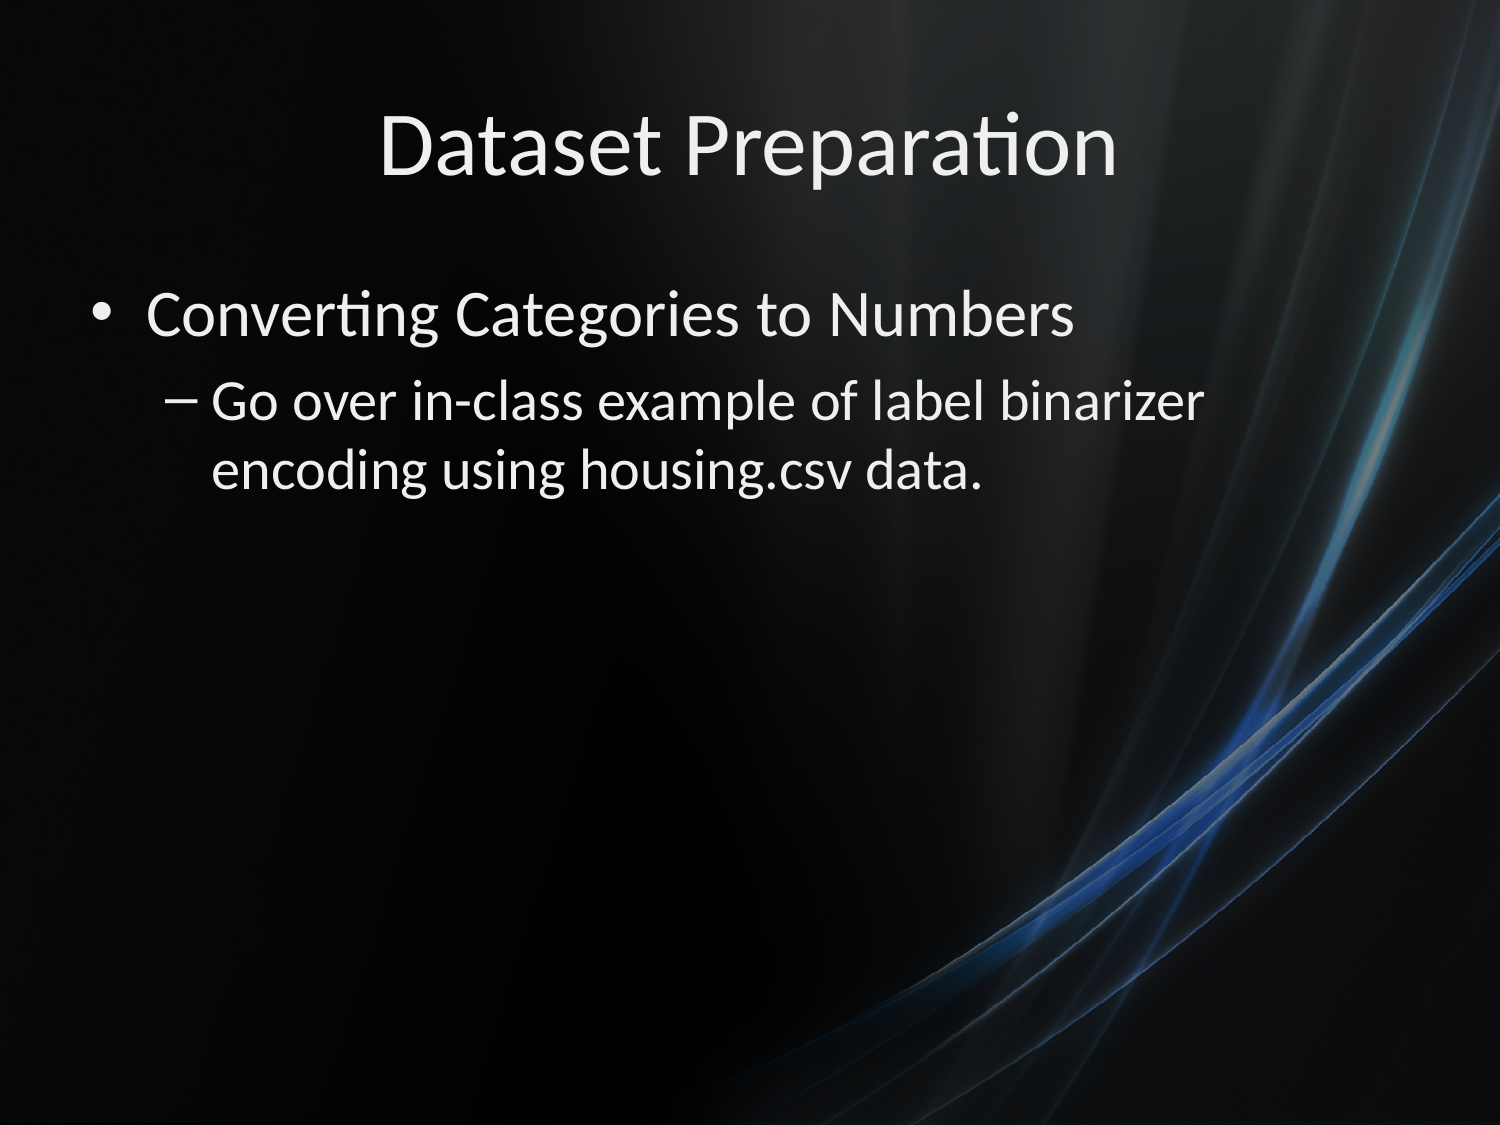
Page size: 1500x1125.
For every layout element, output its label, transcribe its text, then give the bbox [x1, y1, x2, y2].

picture [0, 0, 1500, 1125]
list Converting Categories to Numbers Go over in-class example of label binarizer encoding using housing.csv data. [75, 262, 1425, 1005]
title Dataset Preparation [75, 45, 1425, 233]
